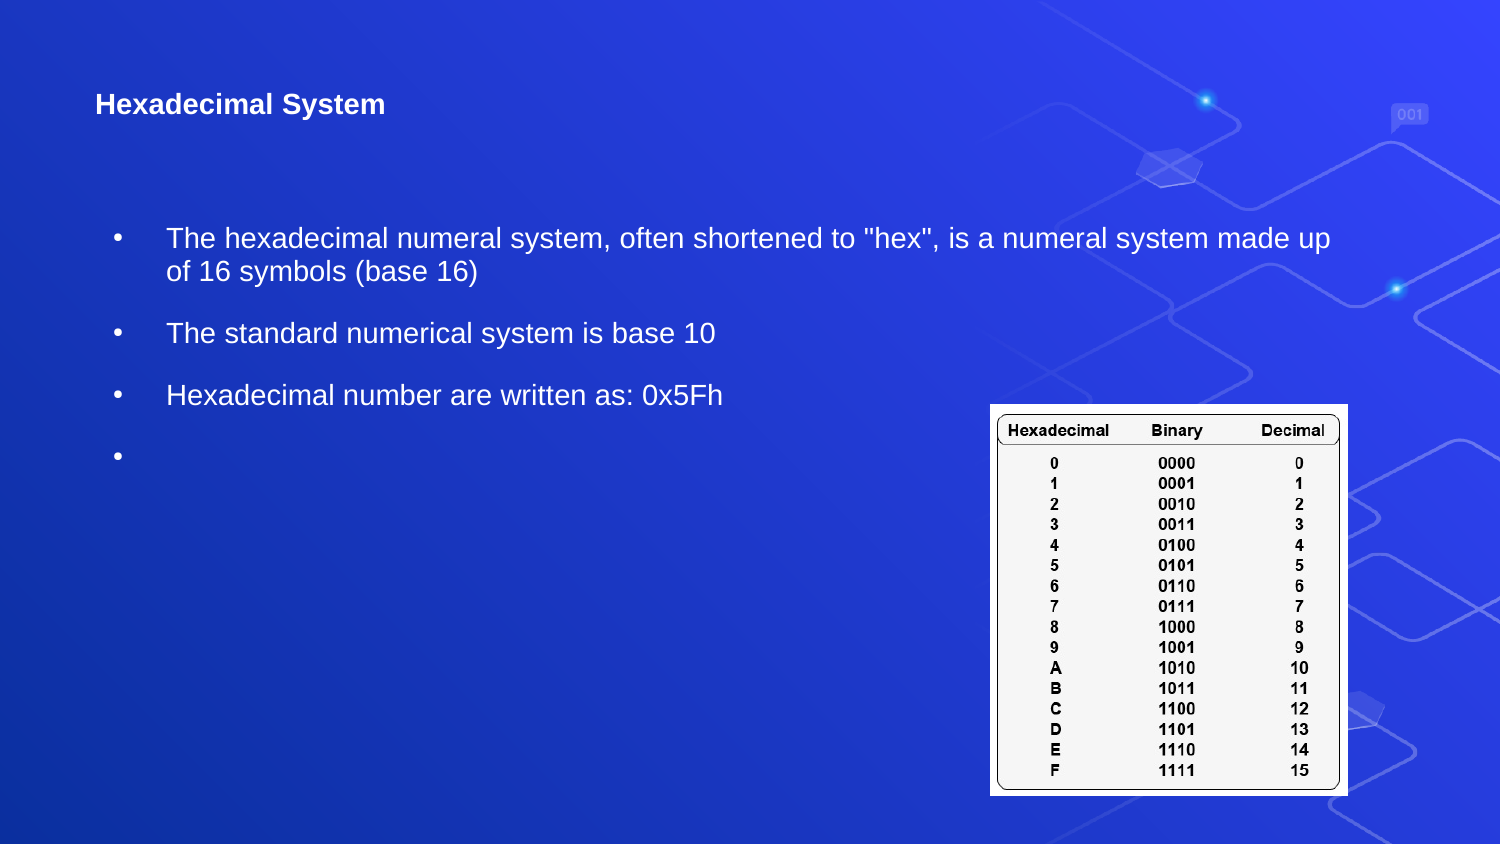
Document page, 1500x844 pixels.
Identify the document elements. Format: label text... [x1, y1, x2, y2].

title Hexadecimal System [95, 33, 1082, 175]
list The hexadecimal numeral system, often shortened to "hex", is a numeral system made up of 16 symbols (base 16) The standard numerical system is base 10 Hexadecimal number are written as: 0x5Fh [95, 221, 1366, 740]
picture [0, 0, 1500, 844]
